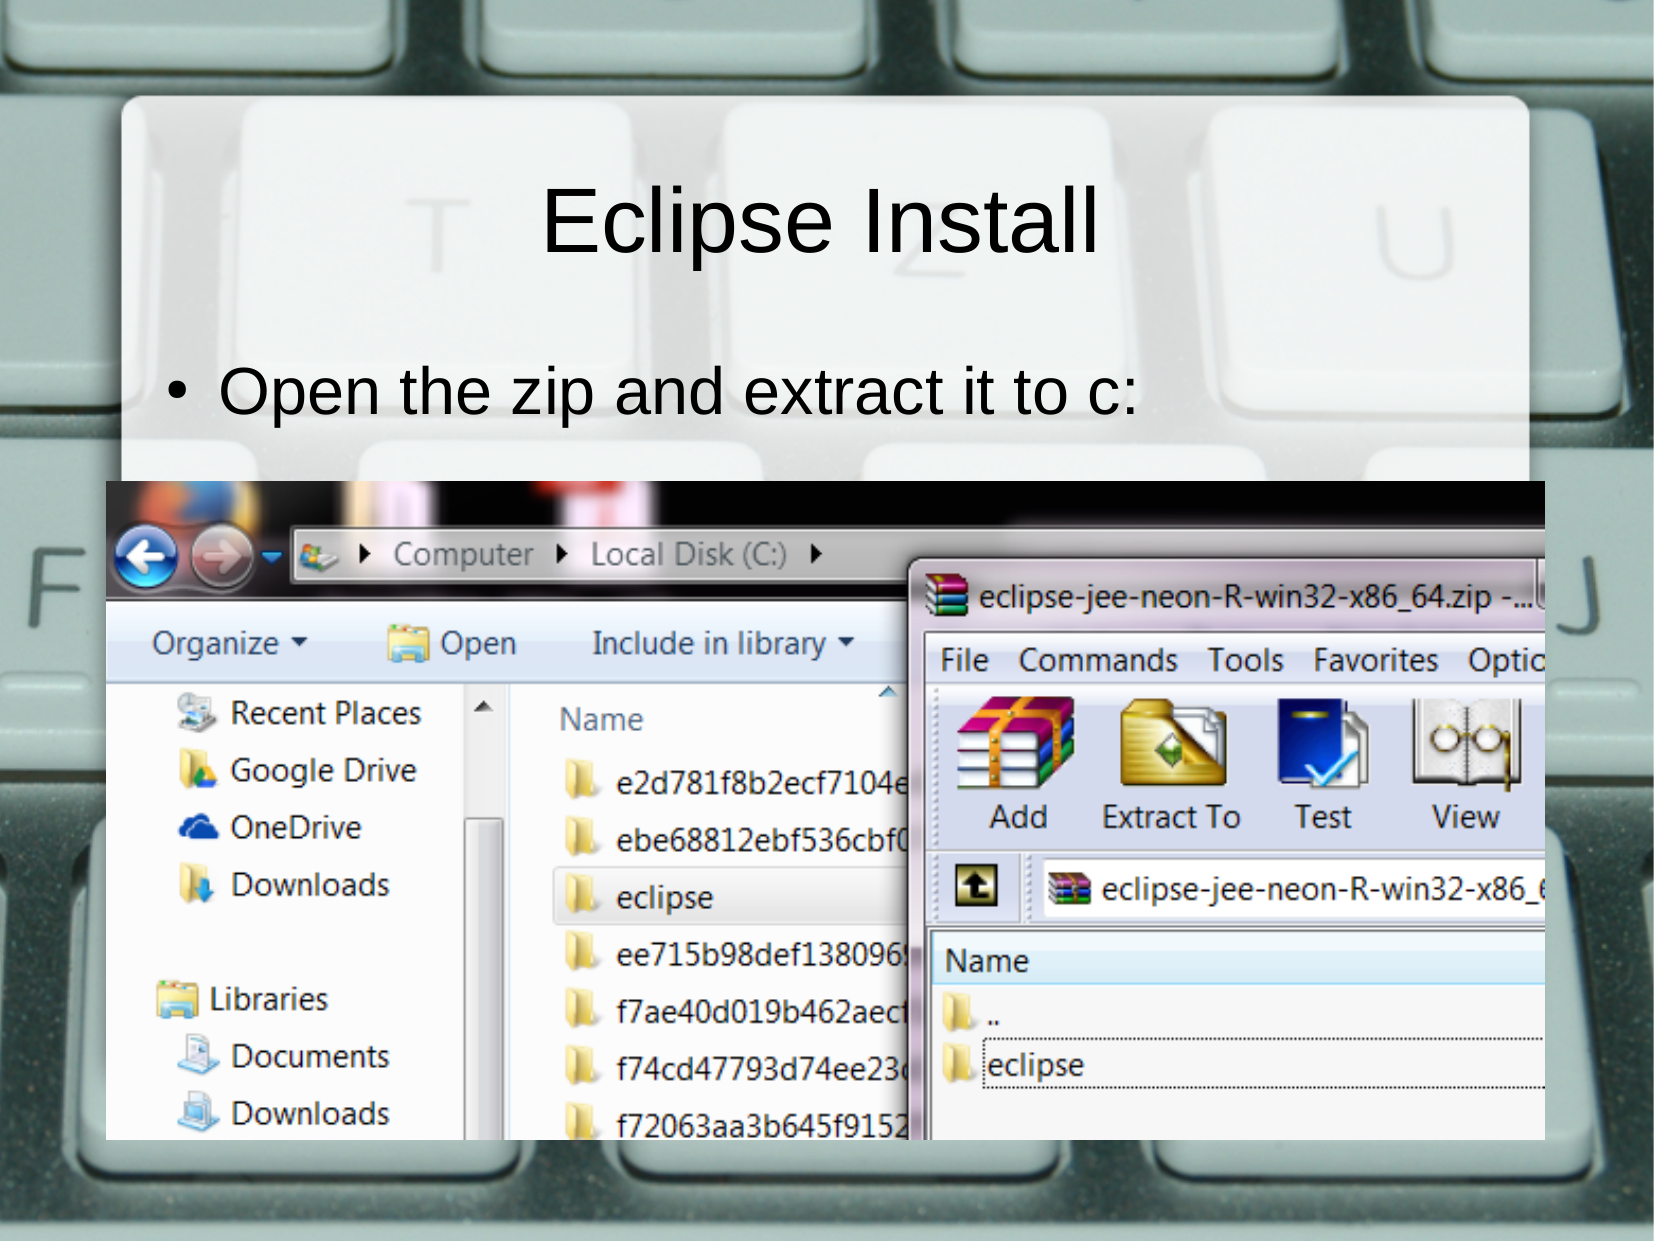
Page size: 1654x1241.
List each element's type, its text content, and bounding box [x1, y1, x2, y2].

title Eclipse Install [135, 117, 1506, 325]
picture [0, 0, 1654, 1241]
list Open the zip and extract it to c: [147, 354, 1506, 481]
